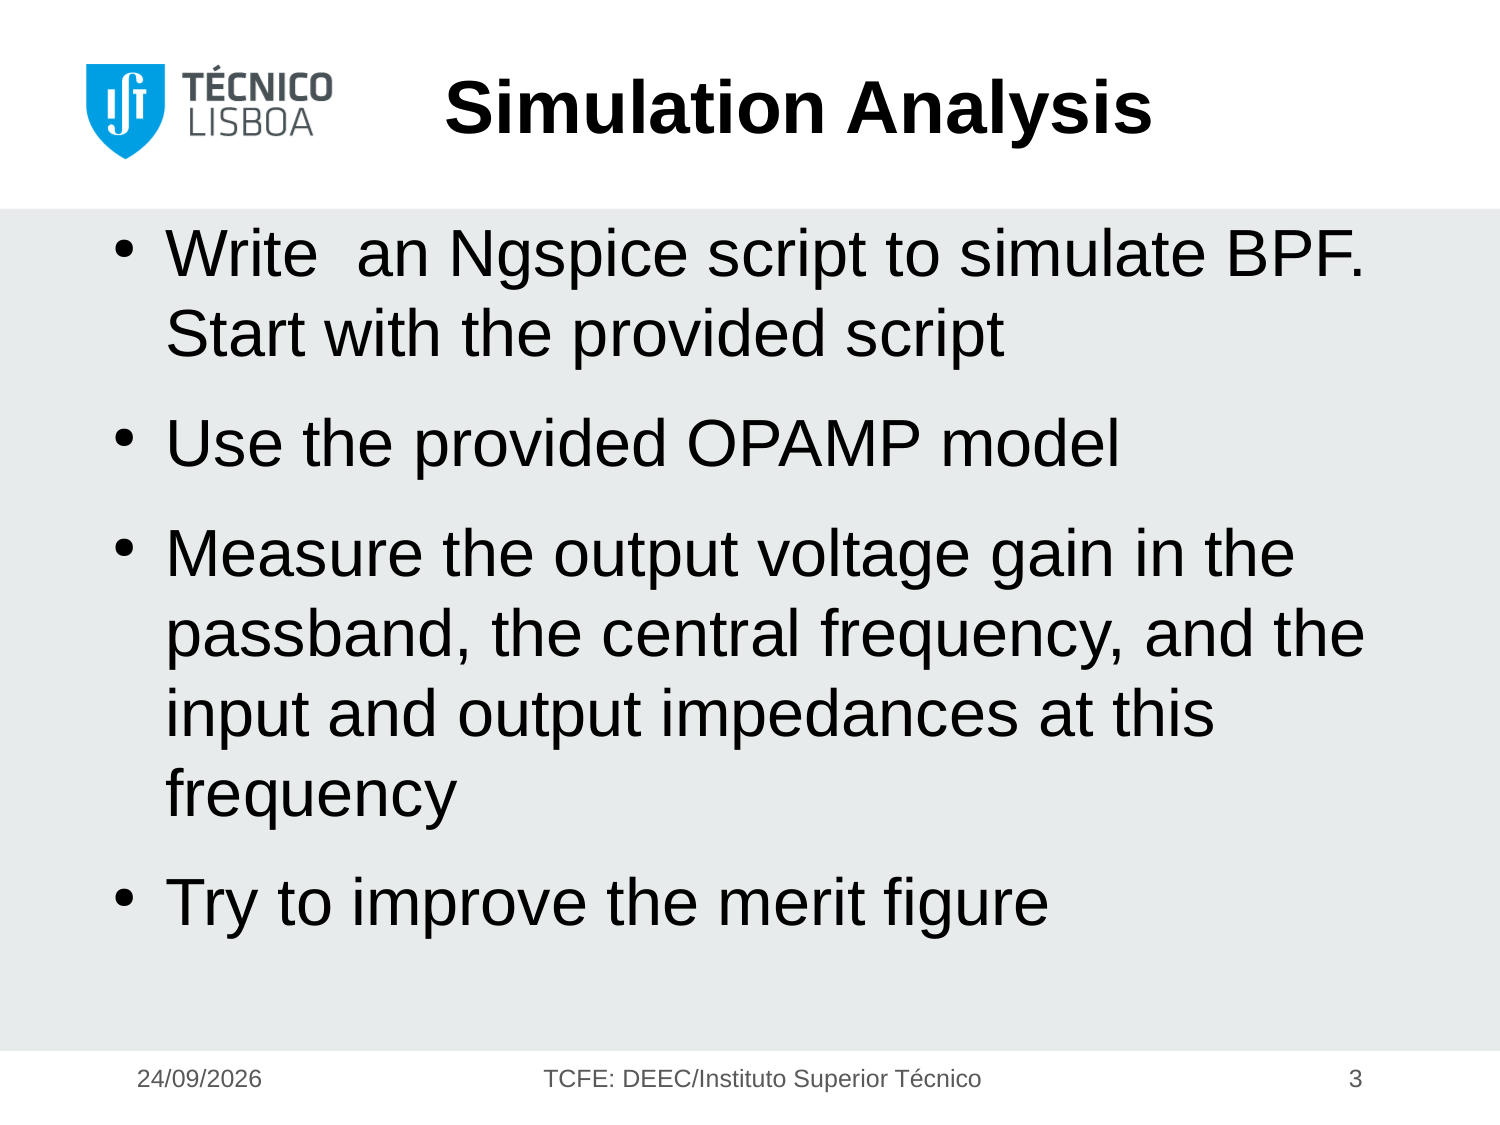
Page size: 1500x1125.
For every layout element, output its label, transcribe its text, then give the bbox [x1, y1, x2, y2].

title Simulation Analysis [430, 32, 1461, 176]
list Write an Ngspice script to simulate BPF. Start with the provided script Use the provided OPAMP model Measure the output voltage gain in the passband, the central frequency, and the input and output impedances at this frequency Try to improve the merit figure [94, 210, 1455, 1054]
picture [0, 0, 1500, 1125]
